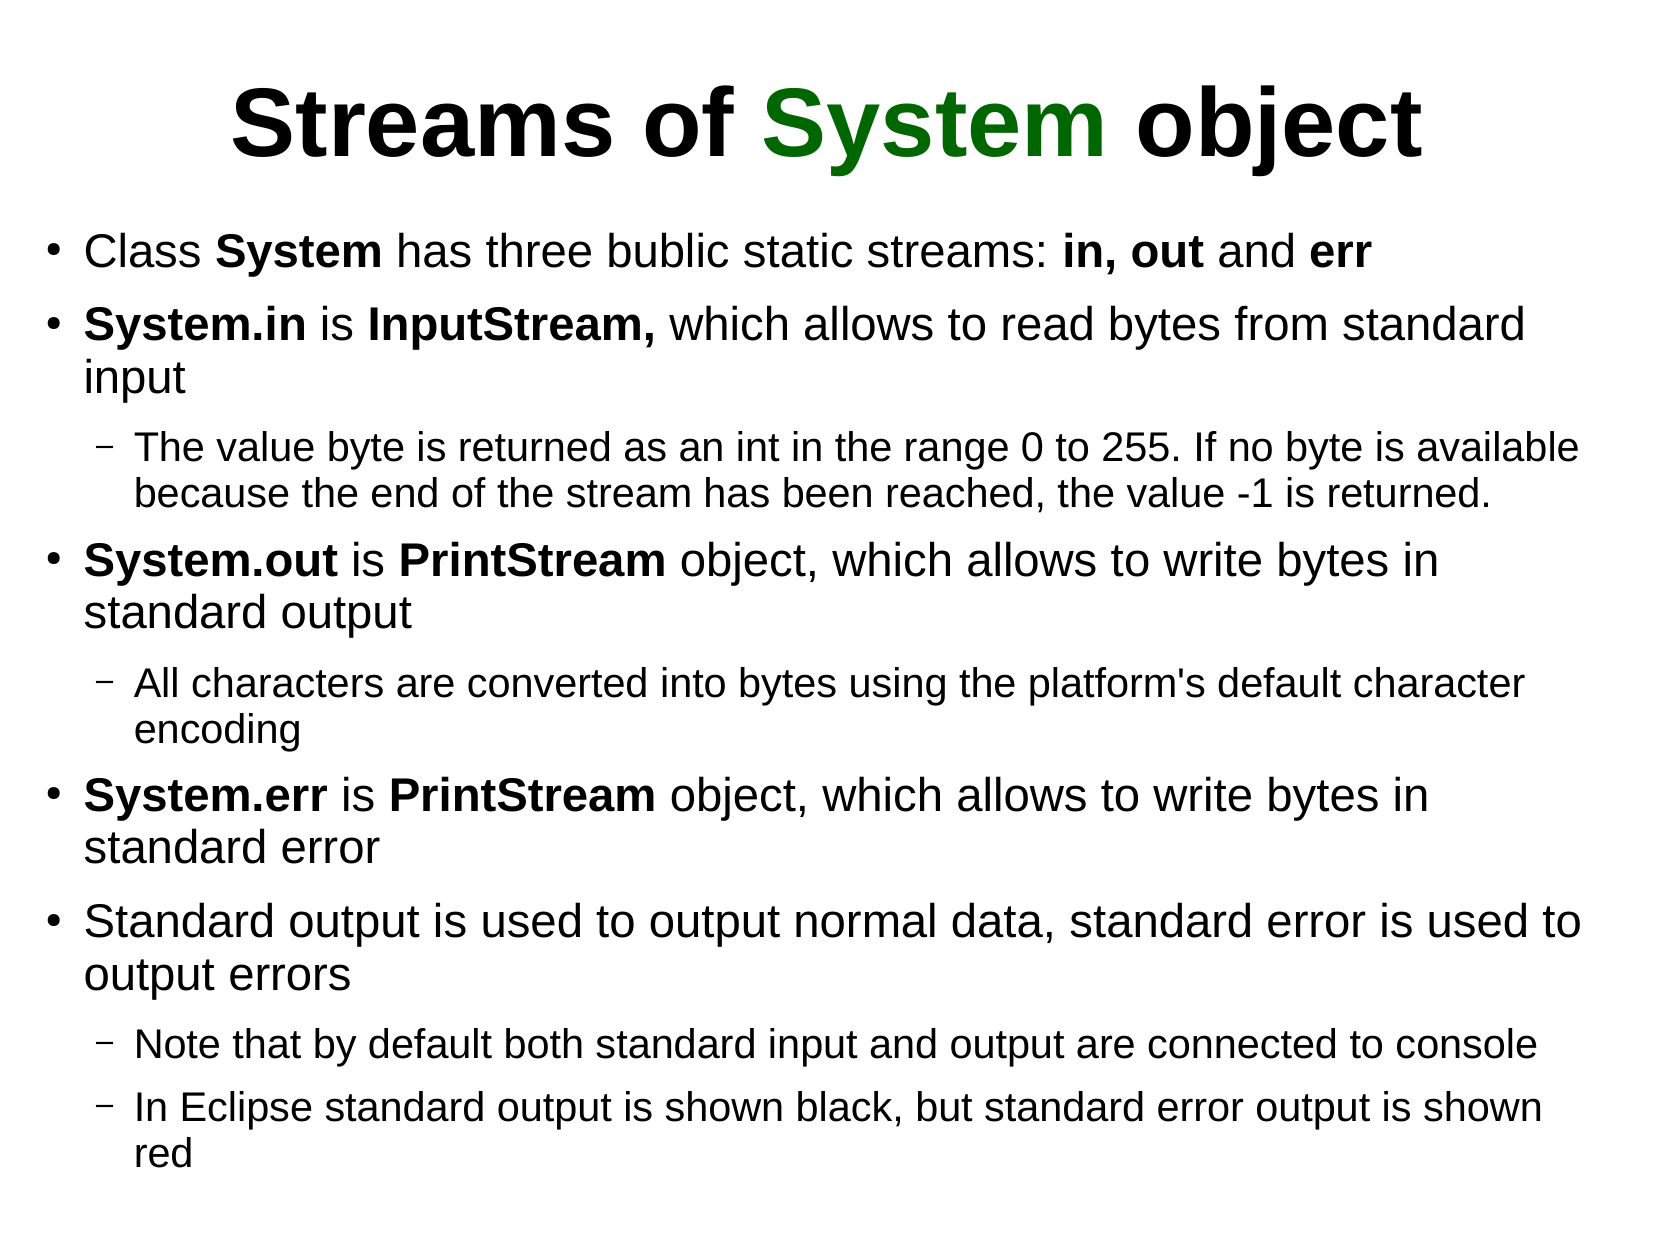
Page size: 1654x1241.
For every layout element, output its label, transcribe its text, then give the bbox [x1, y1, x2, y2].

title Streams of System object [82, 49, 1571, 196]
list Class System has three bublic static streams: in, out and err System.in is InputStream, which allows to read bytes from standard input The value byte is returned as an int in the range 0 to 255. If no byte is available because the end of the stream has been reached, the value -1 is returned. System.out is PrintStream object, which allows to write bytes in standard output All characters are converted into bytes using the platform's default character encoding System.err is PrintStream object, which allows to write bytes in standard error Standard output is used to output normal data, standard error is used to output errors Note that by default both standard input and output are connected to console In Eclipse standard output is shown black, but standard error output is shown red [33, 224, 1607, 1182]
